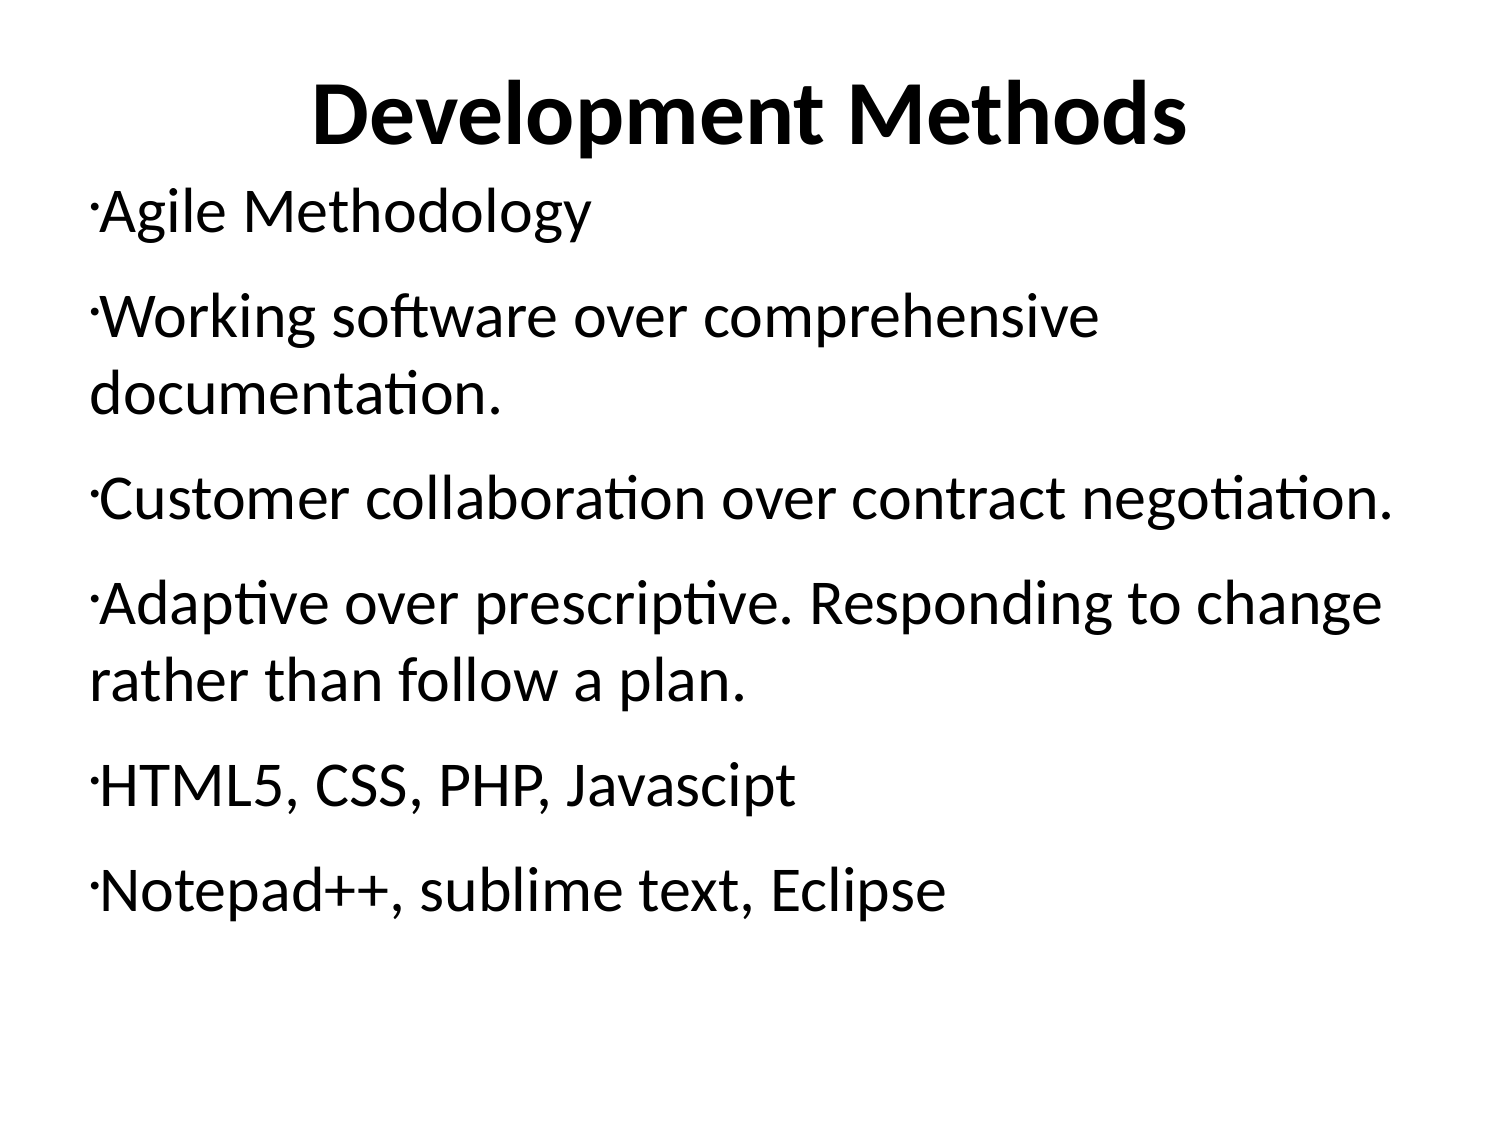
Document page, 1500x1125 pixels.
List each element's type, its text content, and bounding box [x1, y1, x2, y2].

title Development Methods [75, 45, 1425, 160]
list Agile Methodology Working software over comprehensive documentation. Customer collaboration over contract negotiation. Adaptive over prescriptive. Responding to change rather than follow a plan. HTML5, CSS, PHP, Javascipt Notepad++, sublime text, Eclipse [75, 160, 1425, 1005]
